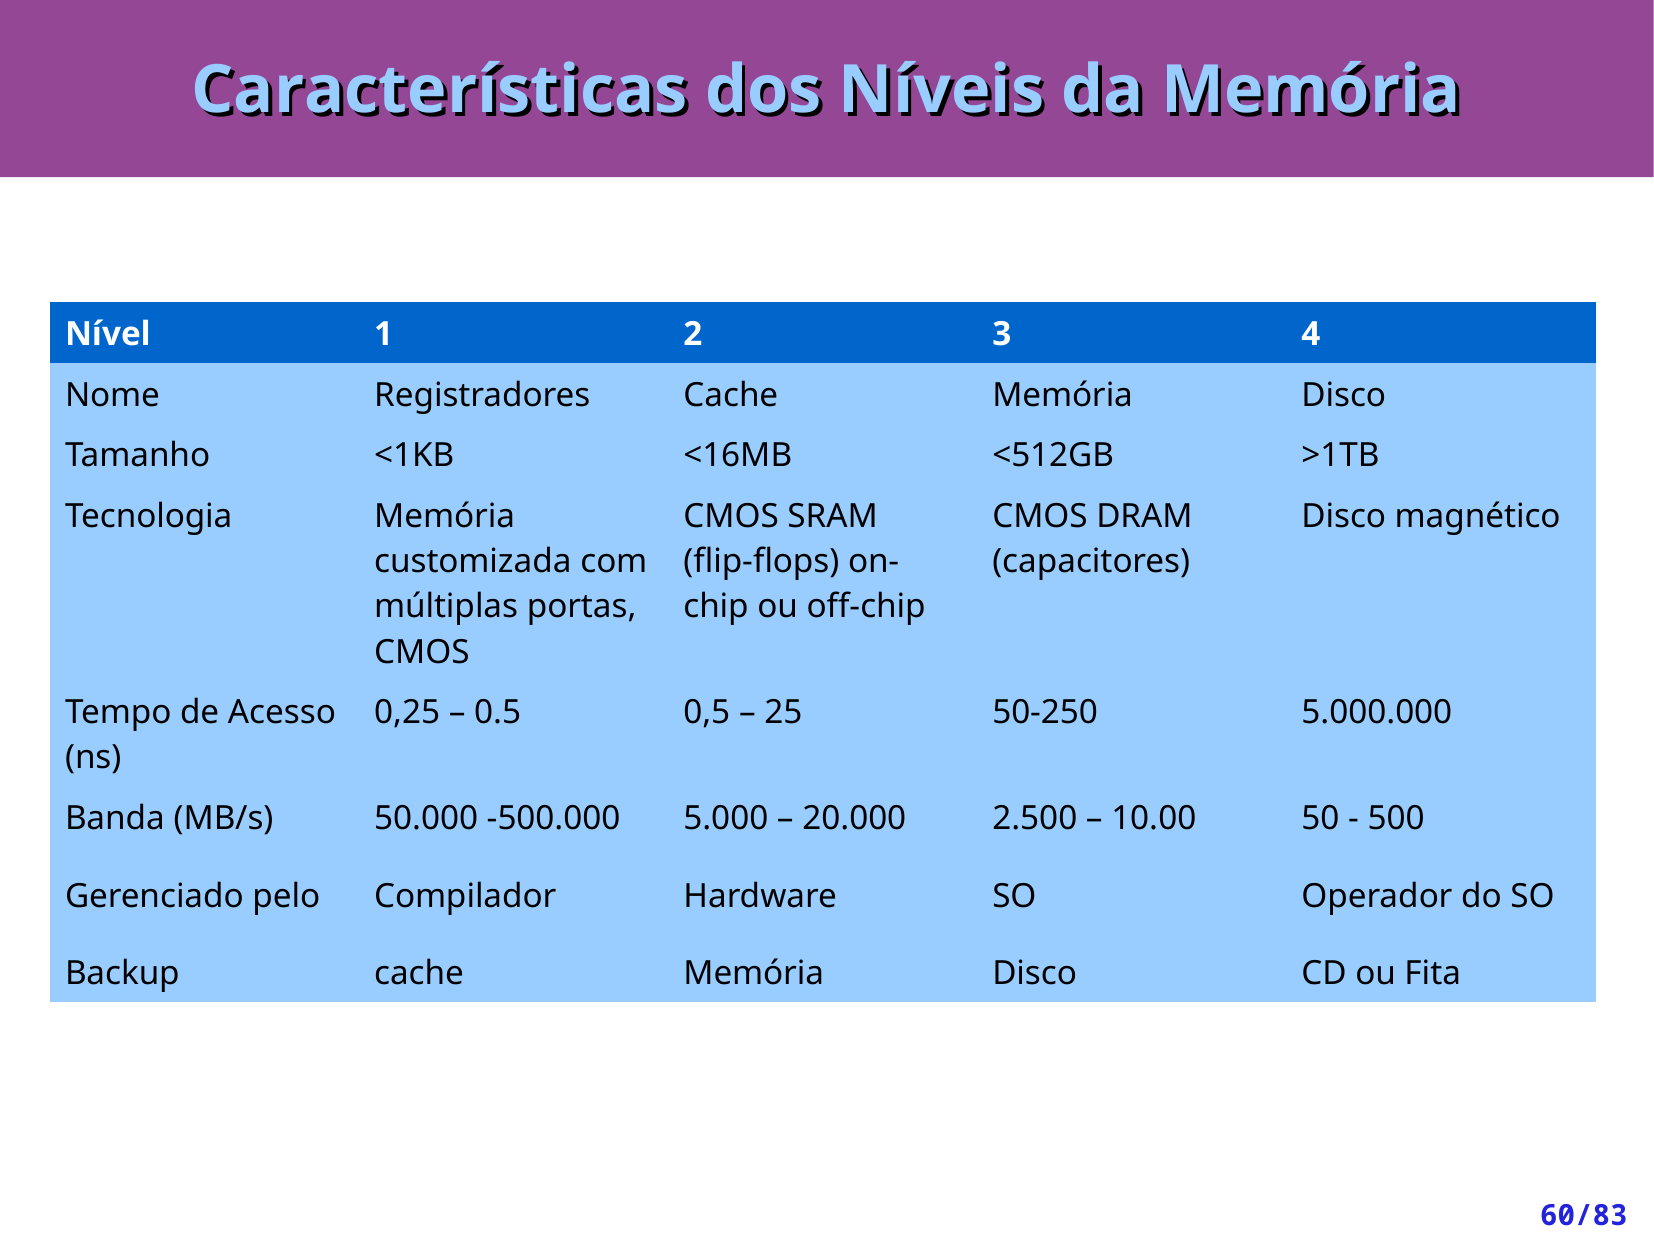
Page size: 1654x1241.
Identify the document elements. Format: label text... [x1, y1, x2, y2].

table_cell Compilador [359, 864, 669, 942]
table_cell Disco [978, 942, 1287, 1002]
table_header 1 [359, 302, 669, 363]
table_cell Tempo de Acesso (ns) [50, 681, 359, 786]
table_cell 0,5 – 25 [669, 681, 978, 786]
table_cell 50 - 500 [1287, 786, 1596, 864]
table_cell 0,25 – 0.5 [359, 681, 669, 786]
table_header 3 [978, 302, 1287, 363]
table_cell 50-250 [978, 681, 1287, 786]
table_cell 50.000 -500.000 [359, 786, 669, 864]
table_cell Memória customizada com múltiplas portas, CMOS [359, 484, 669, 681]
table_cell Cache [669, 363, 978, 424]
table_cell Registradores [359, 363, 669, 424]
table_cell <512GB [978, 424, 1287, 484]
table_cell Banda (MB/s) [50, 786, 359, 864]
table_cell <16MB [669, 424, 978, 484]
table_cell 2.500 – 10.00 [978, 786, 1287, 864]
table_header Nível [50, 302, 359, 363]
table_cell CD ou Fita [1287, 942, 1596, 1002]
table_cell cache [359, 942, 669, 1002]
table_cell Operador do SO [1287, 864, 1596, 942]
table_cell Backup [50, 942, 359, 1002]
table_cell CMOS DRAM (capacitores) [978, 484, 1287, 681]
table_header 4 [1287, 302, 1596, 363]
table_cell 5.000.000 [1287, 681, 1596, 786]
table_cell Tecnologia [50, 484, 359, 681]
table_cell CMOS SRAM (flip-flops) on-chip ou off-chip [669, 484, 978, 681]
table_cell Nome [50, 363, 359, 424]
table_cell Hardware [669, 864, 978, 942]
table_cell >1TB [1287, 424, 1596, 484]
table_header 2 [669, 302, 978, 363]
table_cell Gerenciado pelo [50, 864, 359, 942]
table_cell Disco [1287, 363, 1596, 424]
table_cell SO [978, 864, 1287, 942]
table_cell <1KB [359, 424, 669, 484]
table_cell 5.000 – 20.000 [669, 786, 978, 864]
title Características dos Níveis da Memória [82, 0, 1571, 176]
table_cell Memória [978, 363, 1287, 424]
table_cell Memória [669, 942, 978, 1002]
table_cell Disco magnético [1287, 484, 1596, 681]
table_cell Tamanho [50, 424, 359, 484]
